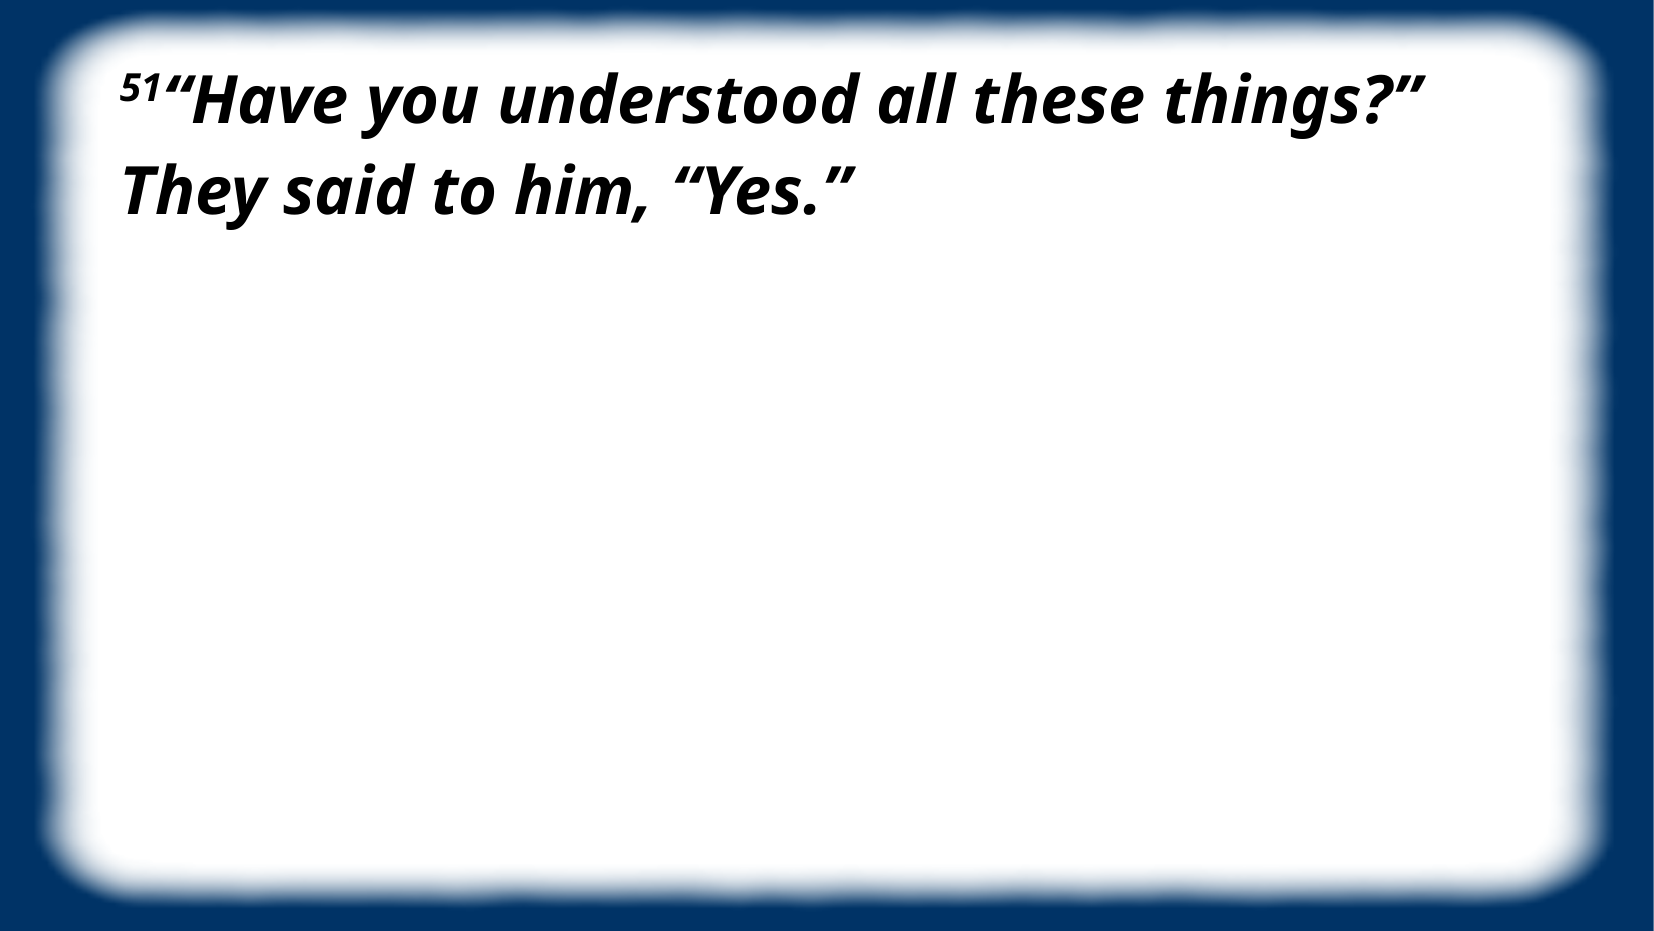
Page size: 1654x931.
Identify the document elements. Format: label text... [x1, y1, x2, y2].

text_box 51“Have you understood all these things?” They said to him, “Yes.” [105, 45, 1546, 238]
picture [0, 0, 1654, 931]
